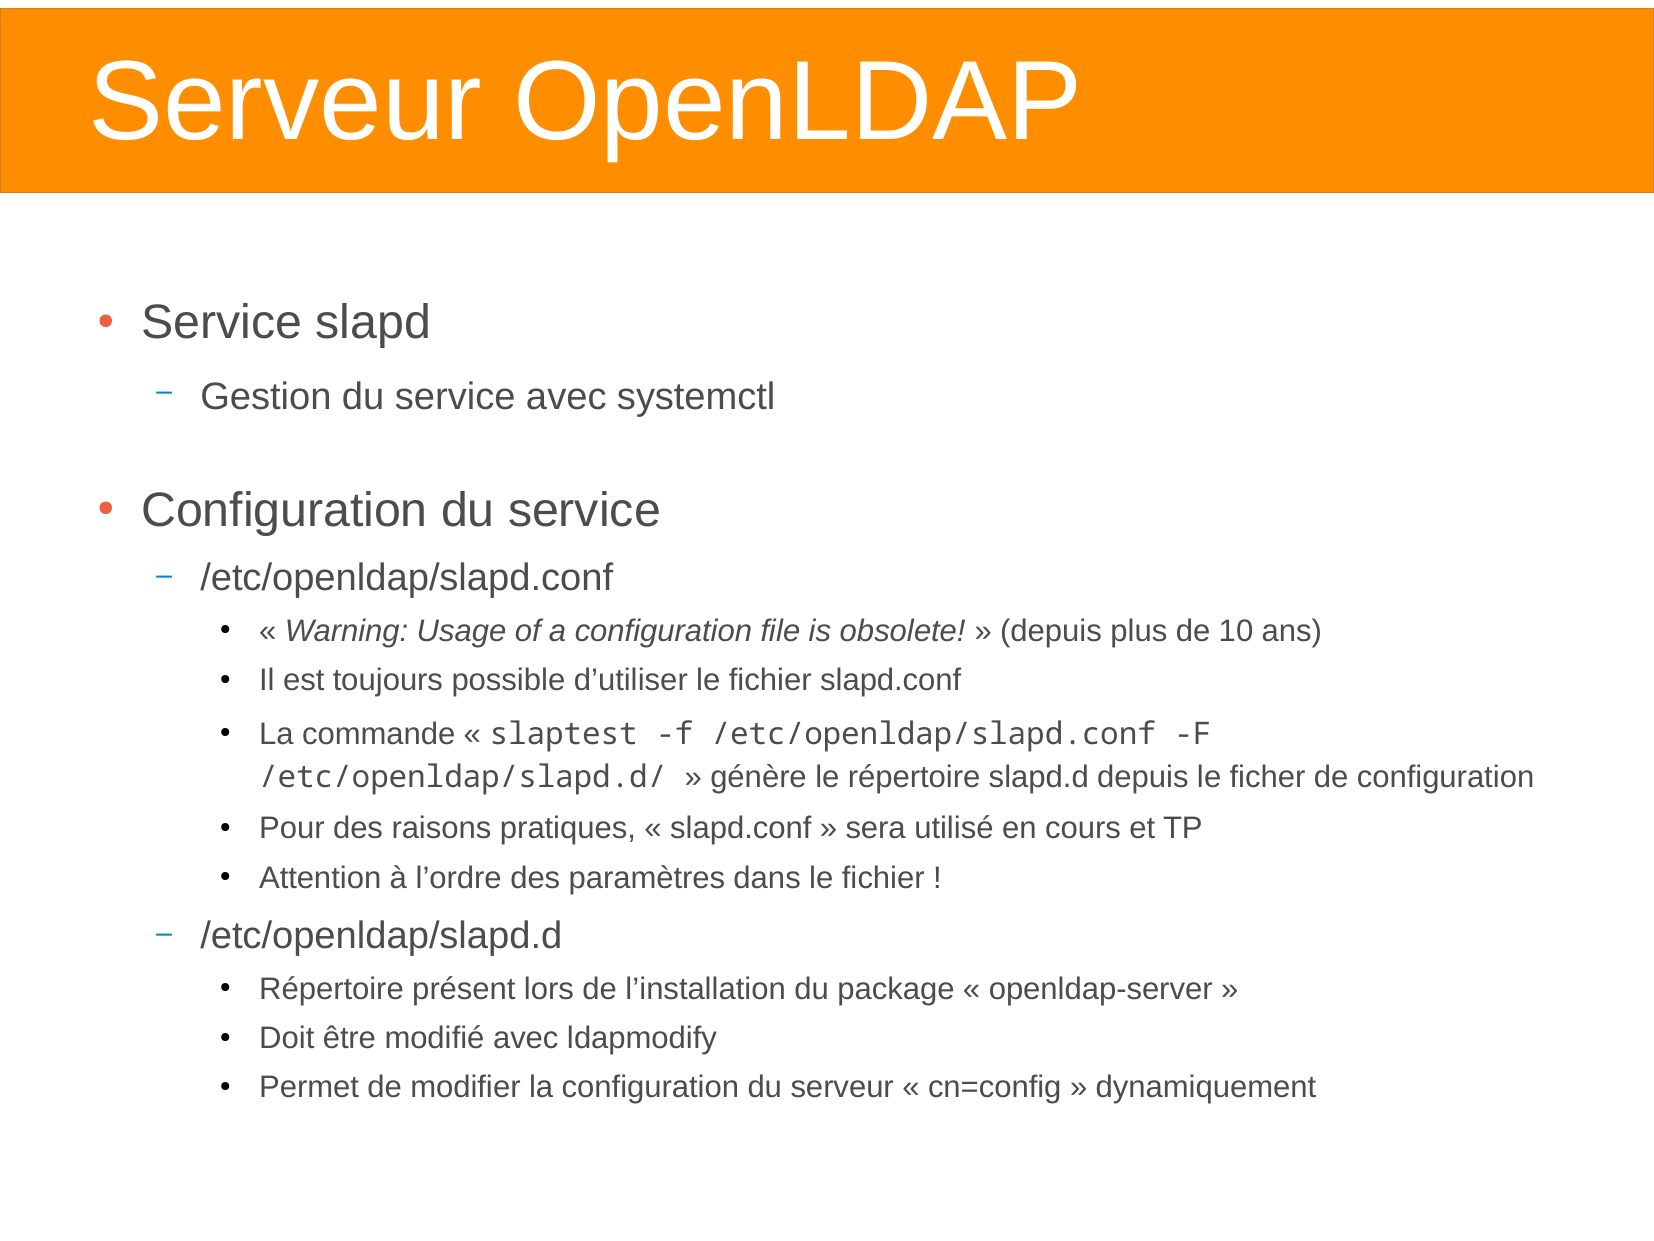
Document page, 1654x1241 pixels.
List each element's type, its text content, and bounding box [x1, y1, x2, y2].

title Serveur OpenLDAP [0, 8, 1654, 193]
list Service slapd Gestion du service avec systemctl Configuration du service /etc/openldap/slapd.conf « Warning: Usage of a configuration file is obsolete! » (depuis plus de 10 ans) Il est toujours possible d’utiliser le fichier slapd.conf La commande « slaptest -f /etc/openldap/slapd.conf -F /etc/openldap/slapd.d/ » génère le répertoire slapd.d depuis le ficher de configuration Pour des raisons pratiques, « slapd.conf » sera utilisé en cours et TP Attention à l’ordre des paramètres dans le fichier ! /etc/openldap/slapd.d Répertoire présent lors de l’installation du package « openldap-server » Doit être modifié avec ldapmodify Permet de modifier la configuration du serveur « cn=config » dynamiquement [82, 295, 1571, 1123]
